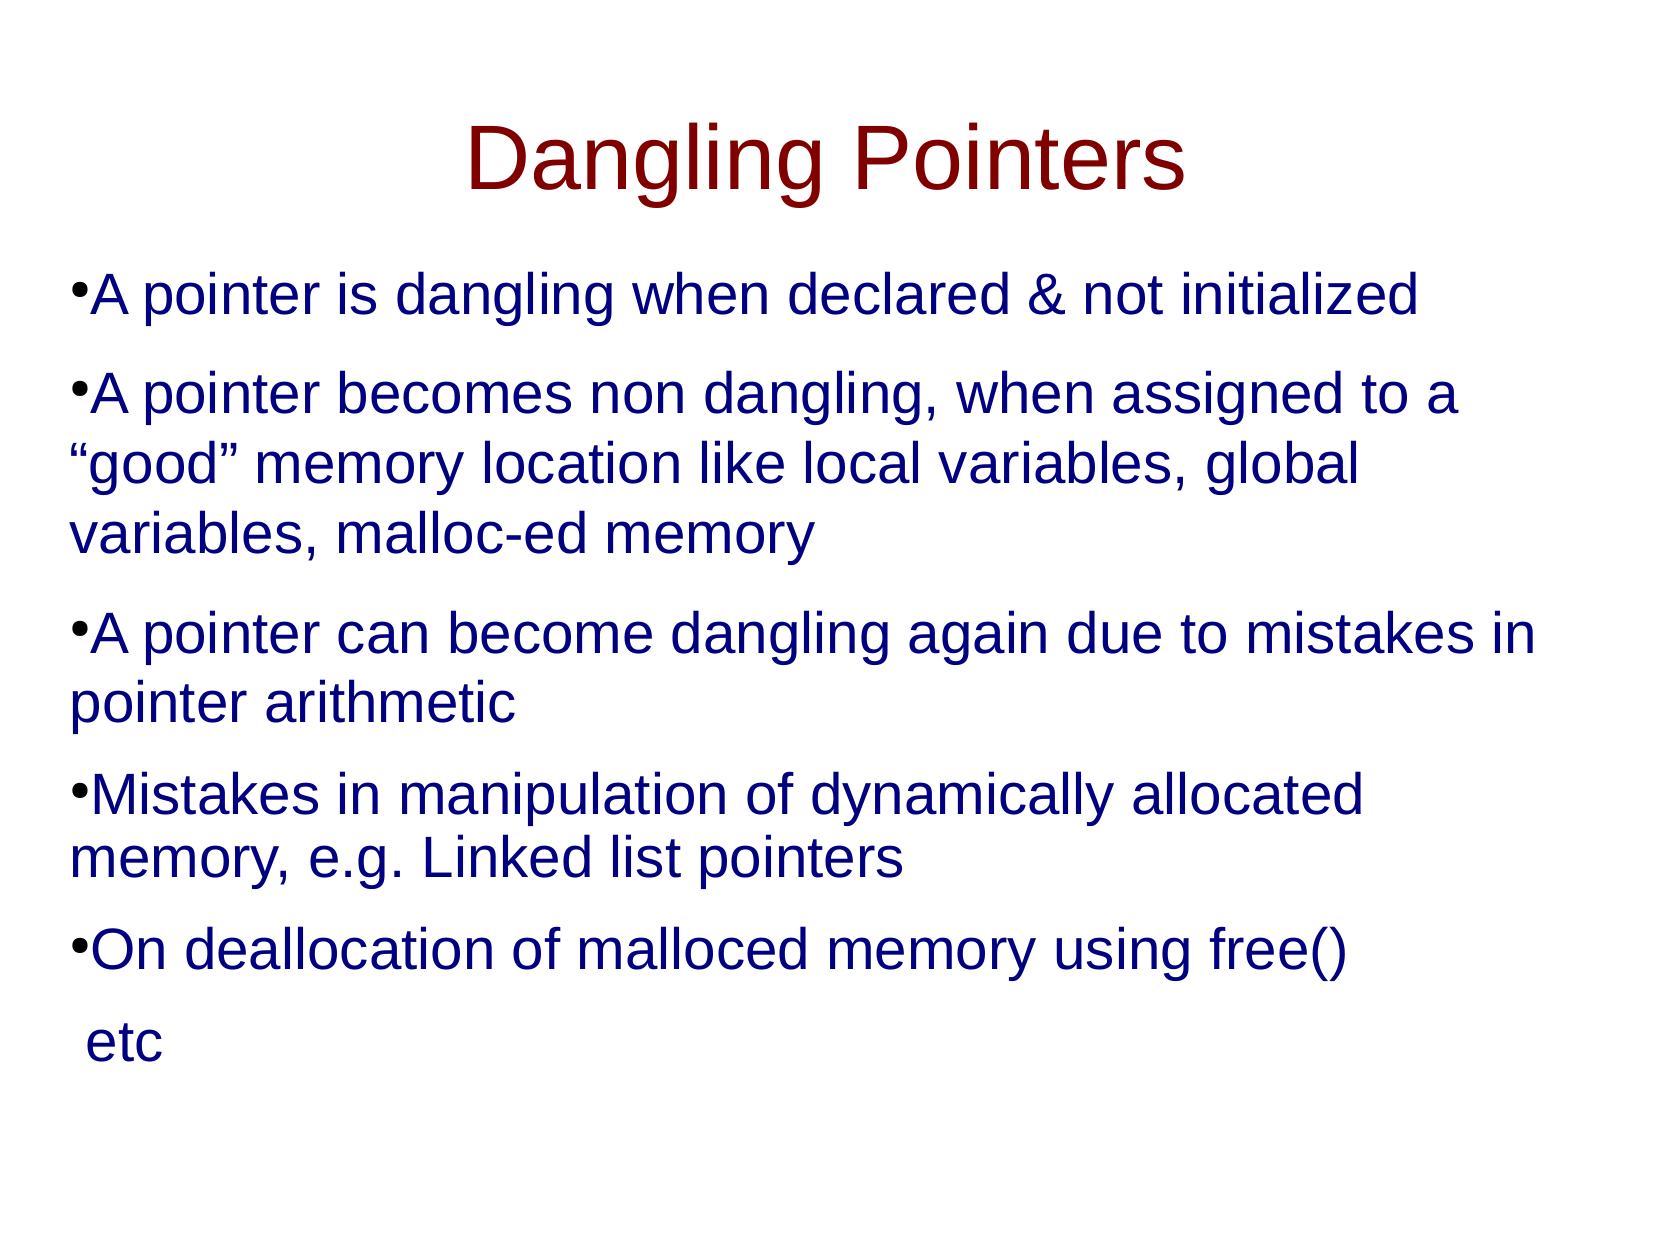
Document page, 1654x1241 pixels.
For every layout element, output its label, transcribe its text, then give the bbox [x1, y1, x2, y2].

title Dangling Pointers [82, 49, 1571, 256]
list A pointer is dangling when declared & not initialized A pointer becomes non dangling, when assigned to a “good” memory location like local variables, global variables, malloc-ed memory A pointer can become dangling again due to mistakes in pointer arithmetic Mistakes in manipulation of dynamically allocated memory, e.g. Linked list pointers On deallocation of malloced memory using free() etc [69, 256, 1605, 1075]
